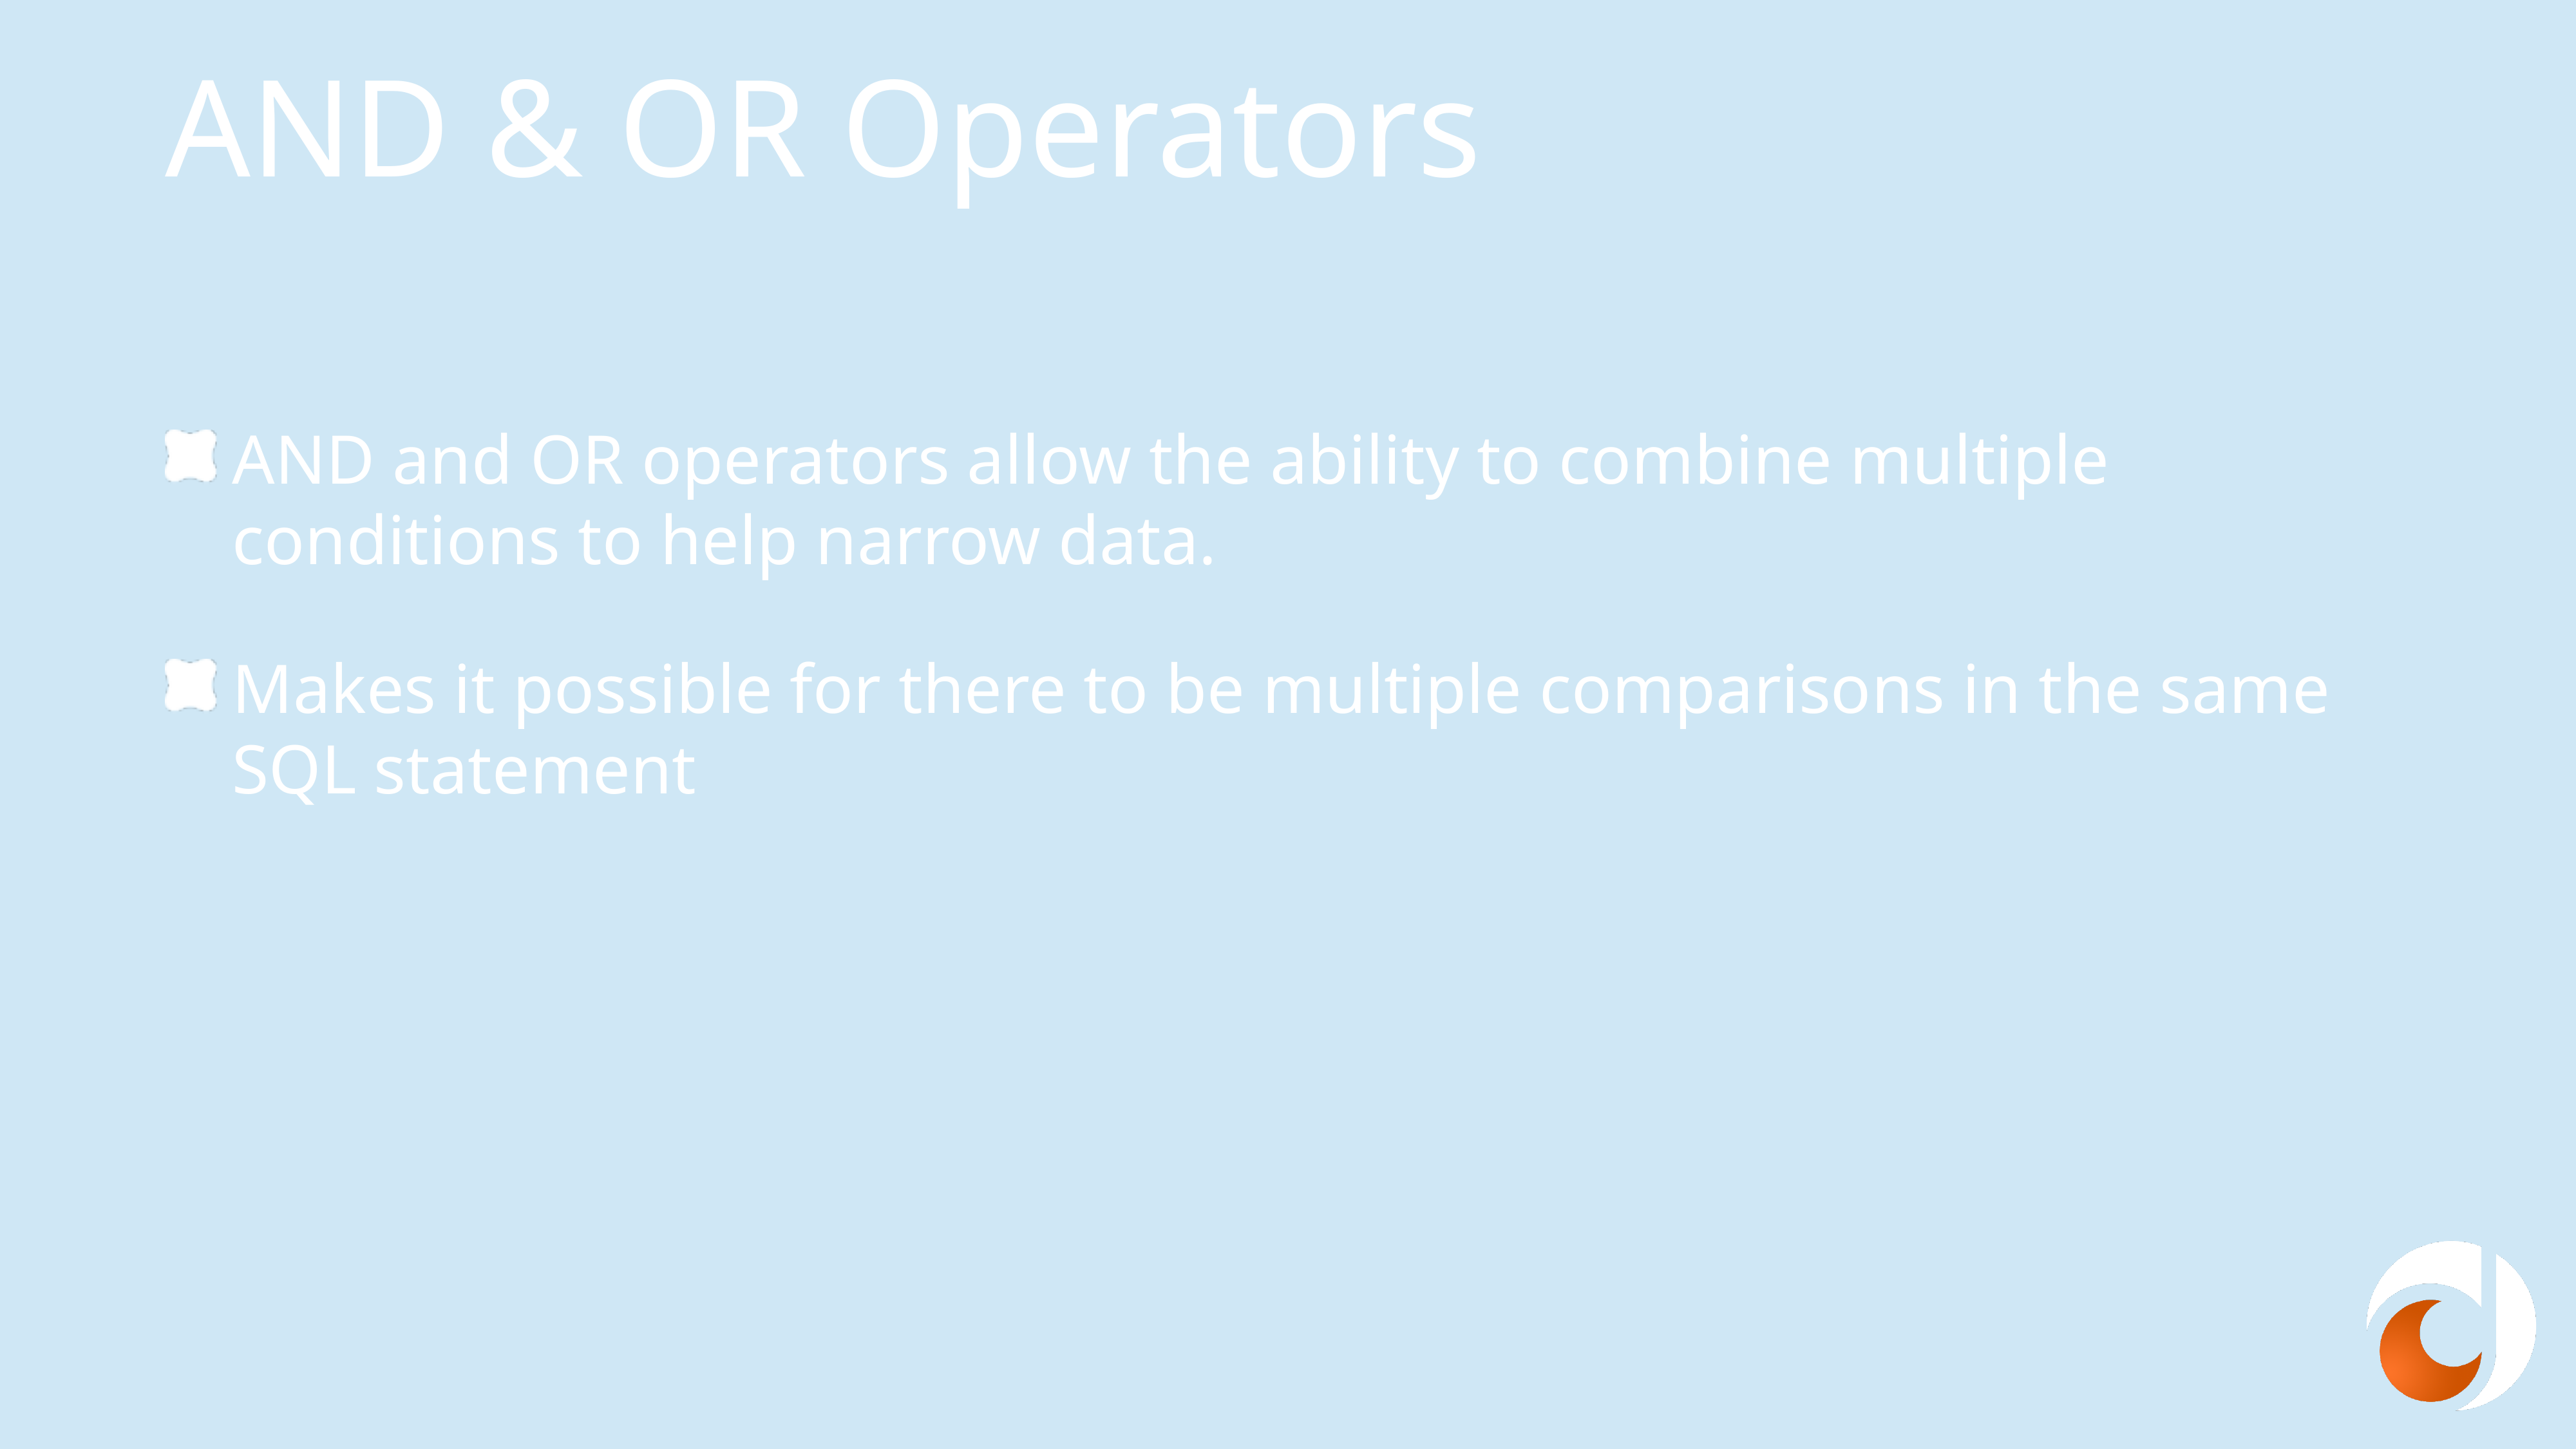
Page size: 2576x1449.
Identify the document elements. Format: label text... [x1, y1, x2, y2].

list AND and OR operators allow the ability to combine multiple conditions to help narrow data. Makes it possible for there to be multiple comparisons in the same SQL statement [155, 412, 2421, 1262]
title AND & OR Operators [155, 37, 2421, 400]
picture [2361, 1236, 2550, 1414]
